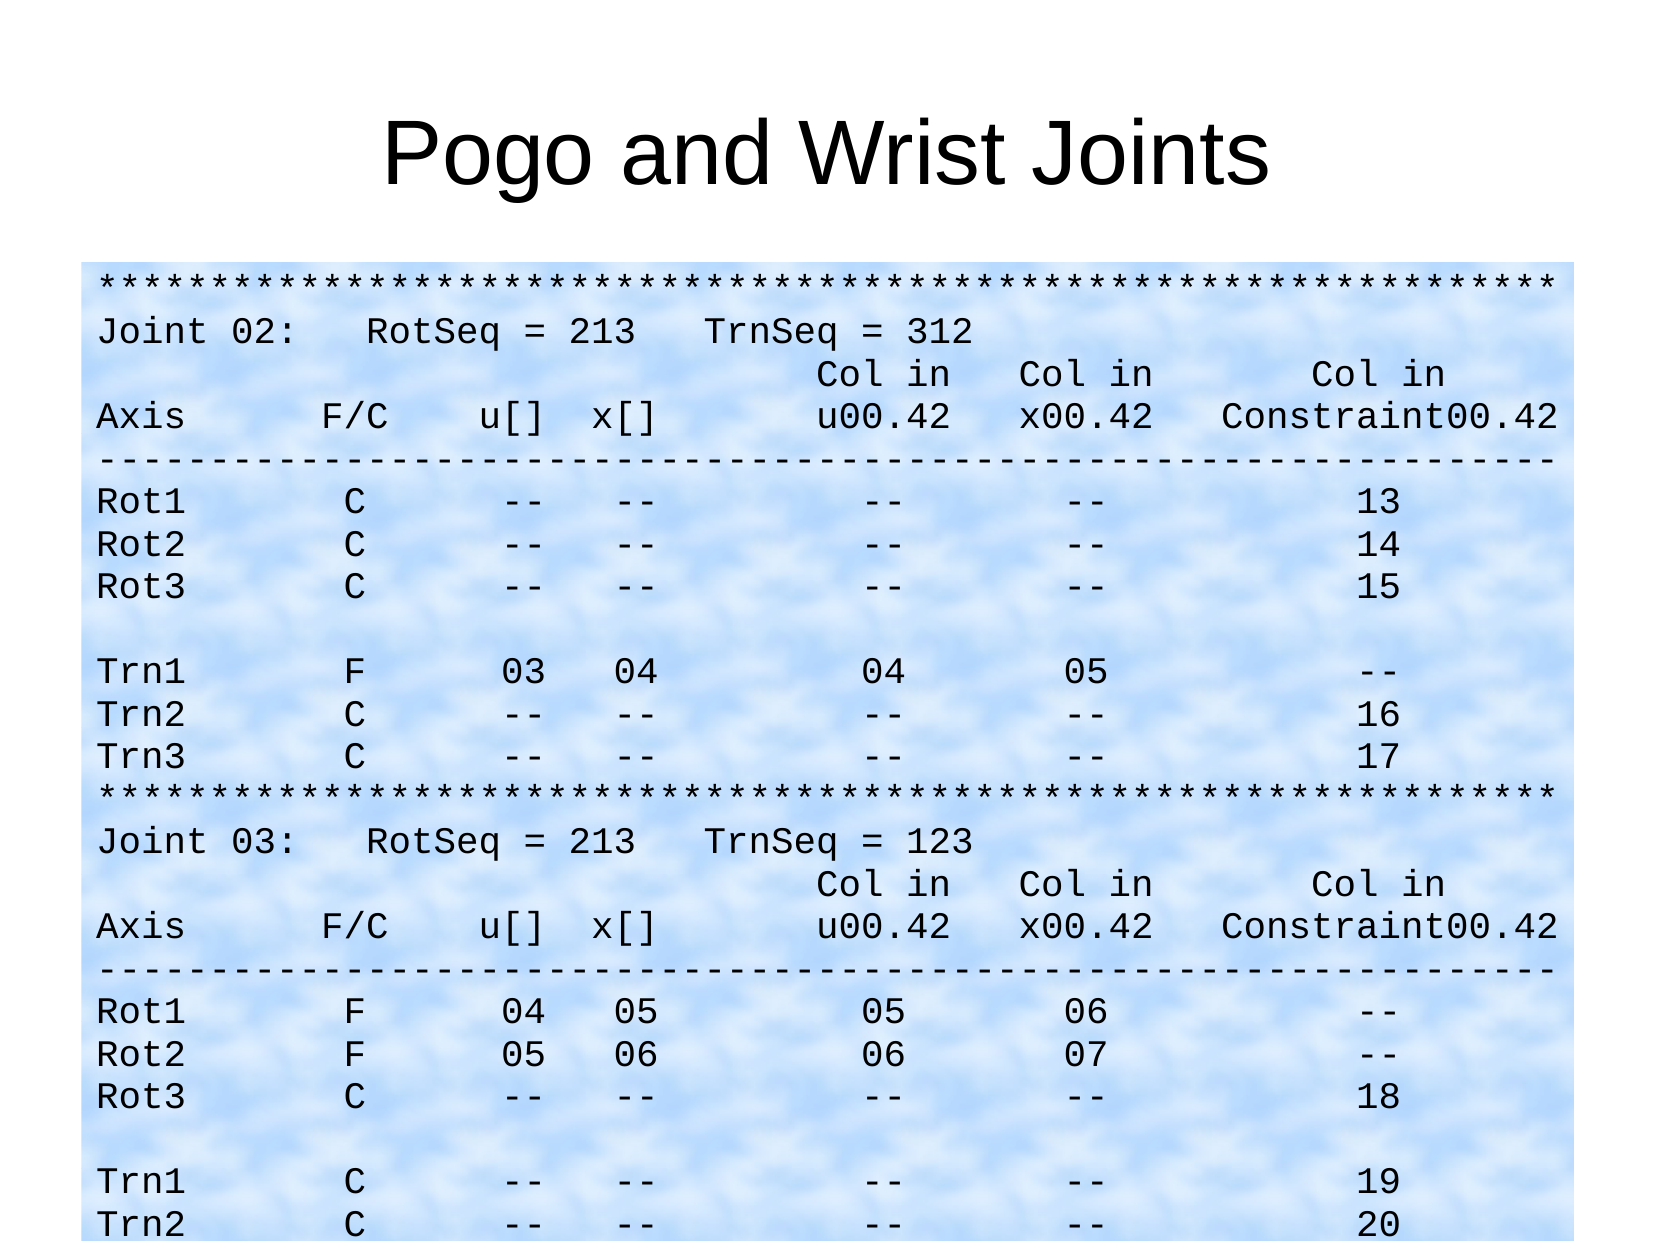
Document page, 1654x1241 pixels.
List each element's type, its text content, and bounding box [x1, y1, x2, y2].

picture [81, 1209, 1574, 1241]
text_box ***************************************************************** Joint 02: RotSeq = 213 TrnSeq = 312 Col in Col in Col in Axis F/C u[] x[] u00.42 x00.42 Constraint00.42 ----------------------------------------------------------------- Rot1 C -- -- -- -- 13 Rot2 C -- -- -- -- 14 Rot3 C -- -- -- -- 15 Trn1 F 03 04 04 05 -- Trn2 C -- -- -- -- 16 Trn3 C -- -- -- -- 17 ***************************************************************** Joint 03: RotSeq = 213 TrnSeq = 123 Col in Col in Col in Axis F/C u[] x[] u00.42 x00.42 Constraint00.42 ----------------------------------------------------------------- Rot1 F 04 05 05 06 -- Rot2 F 05 06 06 07 -- Rot3 C -- -- -- -- 18 Trn1 C -- -- -- -- 19 Trn2 C -- -- -- -- 20 Trn3 C -- -- -- -- 21 [81, 262, 1574, 1209]
title Pogo and Wrist Joints [82, 49, 1571, 257]
